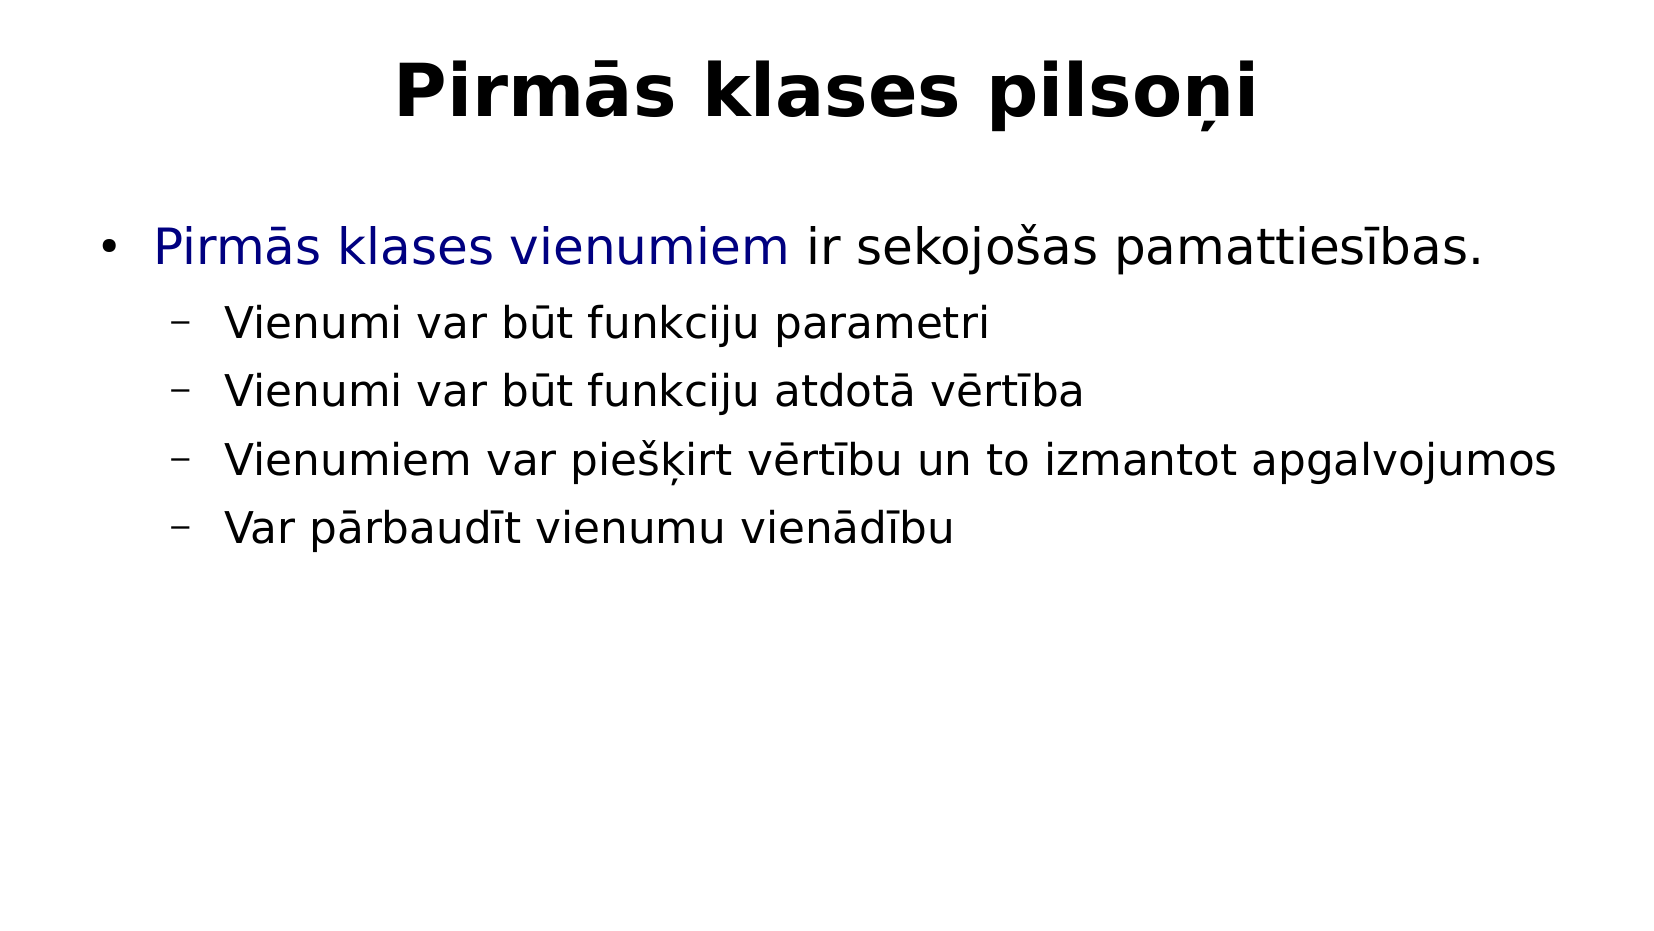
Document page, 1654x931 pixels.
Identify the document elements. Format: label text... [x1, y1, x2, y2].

list Pirmās klases vienumiem ir sekojošas pamattiesības. Vienumi var būt funkciju parametri Vienumi var būt funkciju atdotā vērtība Vienumiem var piešķirt vērtību un to izmantot apgalvojumos Var pārbaudīt vienumu vienādību [82, 217, 1571, 758]
title Pirmās klases pilsoņi [82, 37, 1571, 147]
